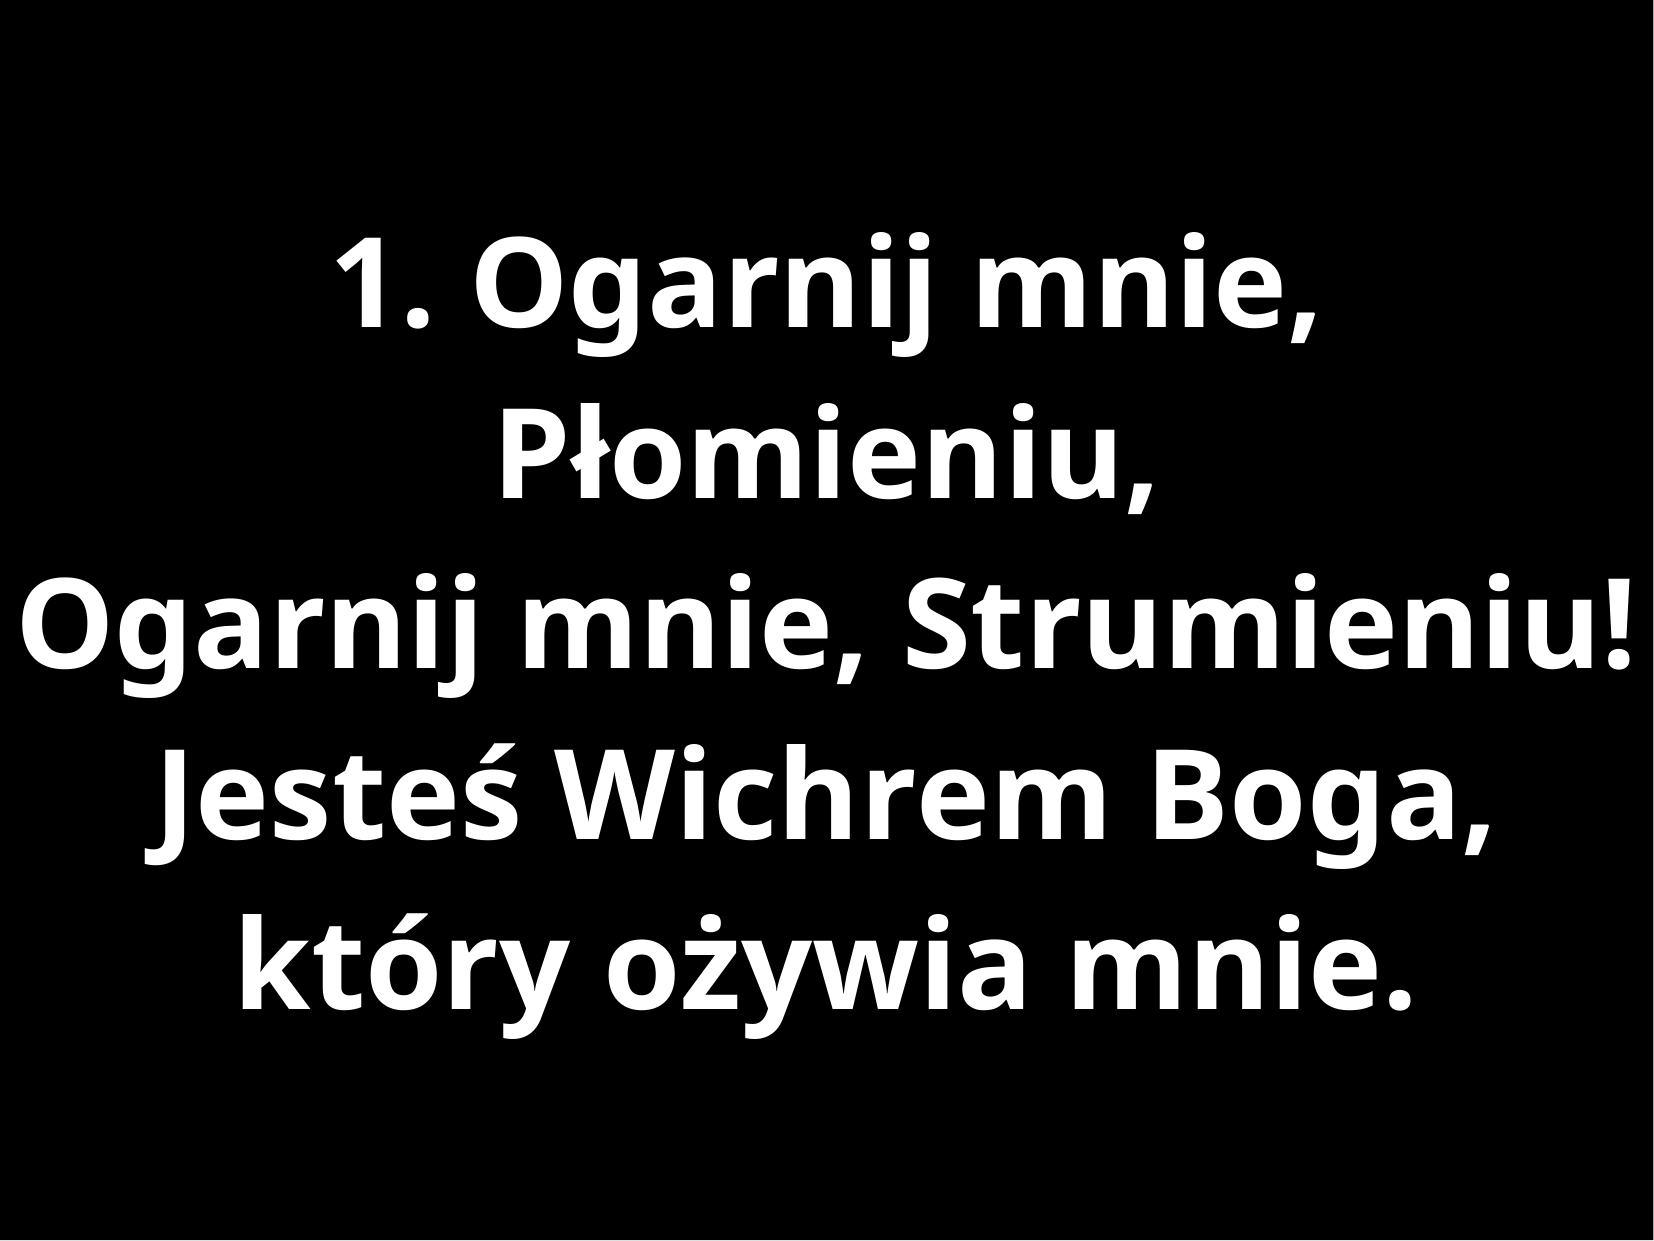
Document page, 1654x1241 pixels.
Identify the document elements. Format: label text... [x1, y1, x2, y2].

title 1. Ogarnij mnie, Płomieniu, Ogarnij mnie, Strumieniu! Jesteś Wichrem Boga, który ożywia mnie. [0, 0, 1654, 1241]
